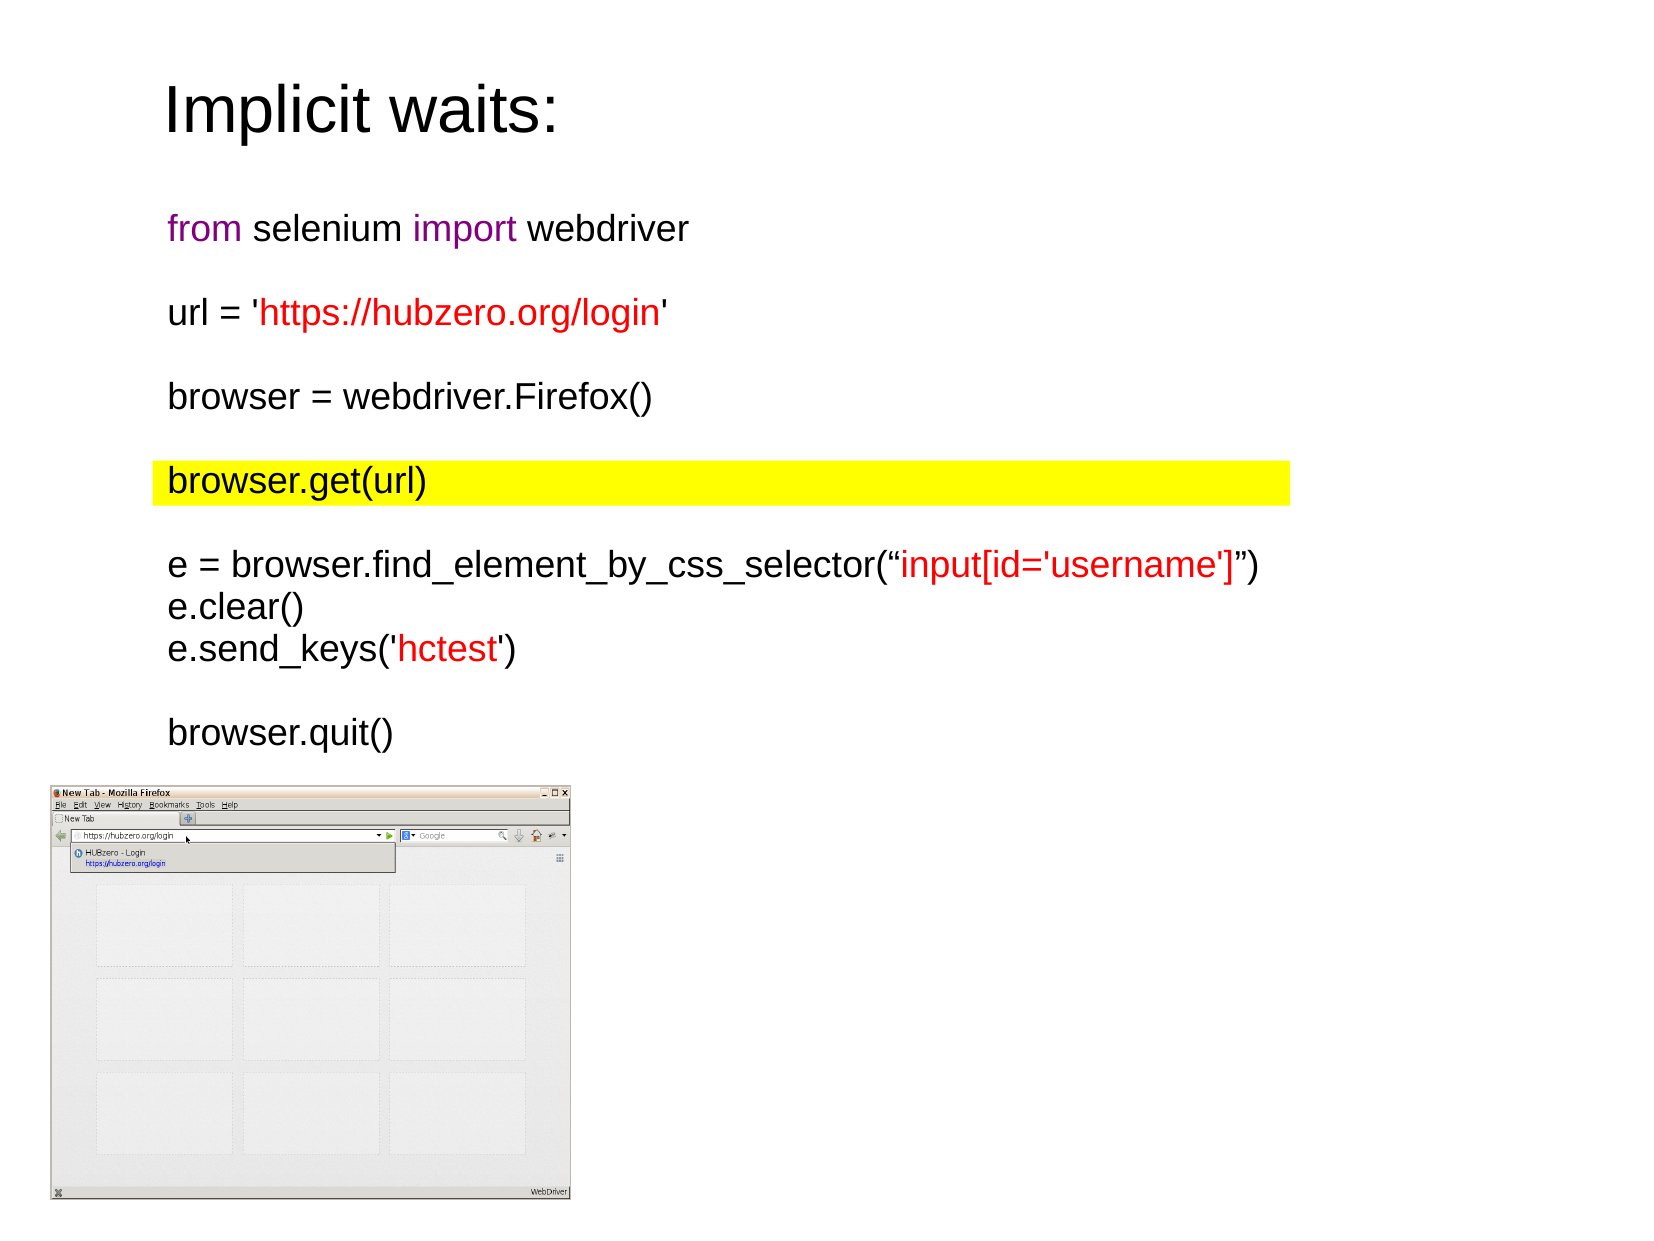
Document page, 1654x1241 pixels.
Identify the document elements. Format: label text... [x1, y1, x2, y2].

text_box from selenium import webdriver url = 'https://hubzero.org/login' browser = webdriver.Firefox() browser.get(url) e = browser.find_element_by_css_selector(“input[id='username']”) e.clear() e.send_keys('hctest') browser.quit() [152, 200, 1501, 803]
picture [50, 785, 571, 1201]
text_box Implicit waits: [149, 64, 576, 155]
